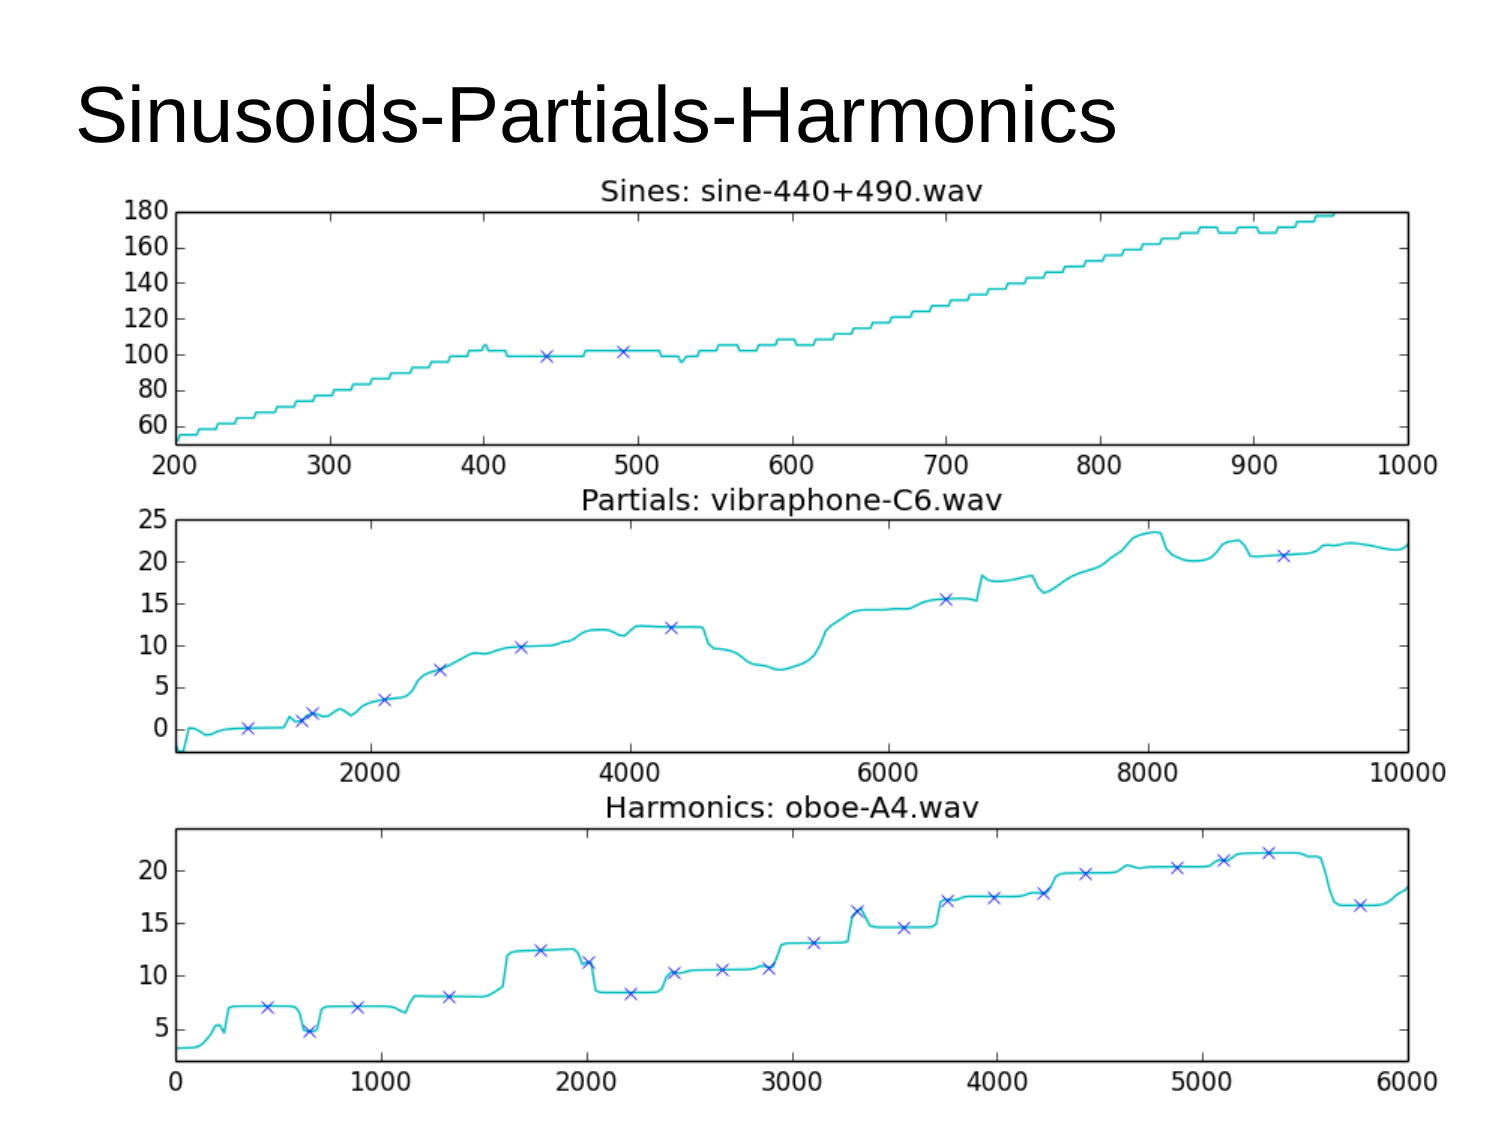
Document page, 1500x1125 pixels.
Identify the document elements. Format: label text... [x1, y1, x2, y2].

picture [81, 155, 1465, 1118]
title Sinusoids-Partials-Harmonics [75, 21, 1425, 209]
